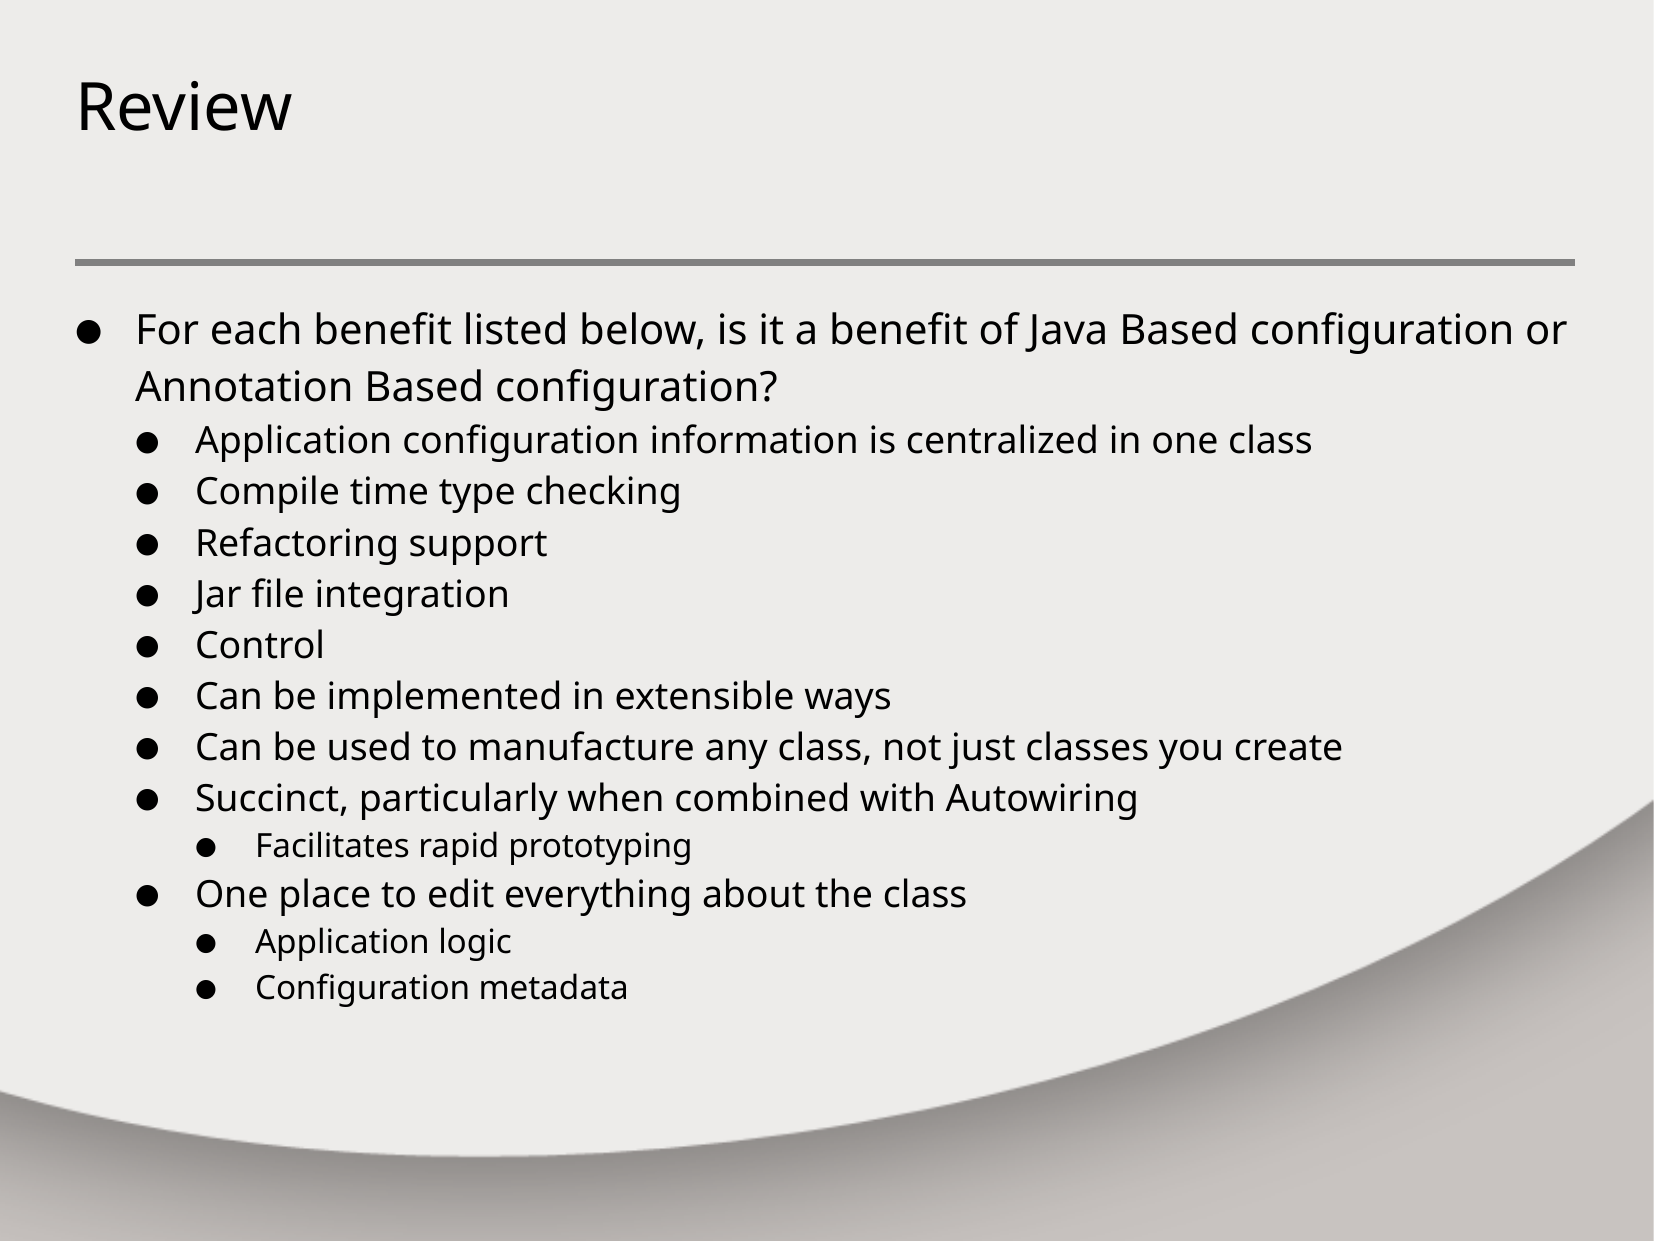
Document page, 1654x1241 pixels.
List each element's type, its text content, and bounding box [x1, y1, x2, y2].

picture [0, 0, 1654, 1241]
title Review [75, 75, 1576, 226]
list For each benefit listed below, is it a benefit of Java Based configuration or Annotation Based configuration? Application configuration information is centralized in one class Compile time type checking Refactoring support Jar file integration Control Can be implemented in extensible ways Can be used to manufacture any class, not just classes you create Succinct, particularly when combined with Autowiring Facilitates rapid prototyping One place to edit everything about the class Application logic Configuration metadata [75, 300, 1576, 1163]
